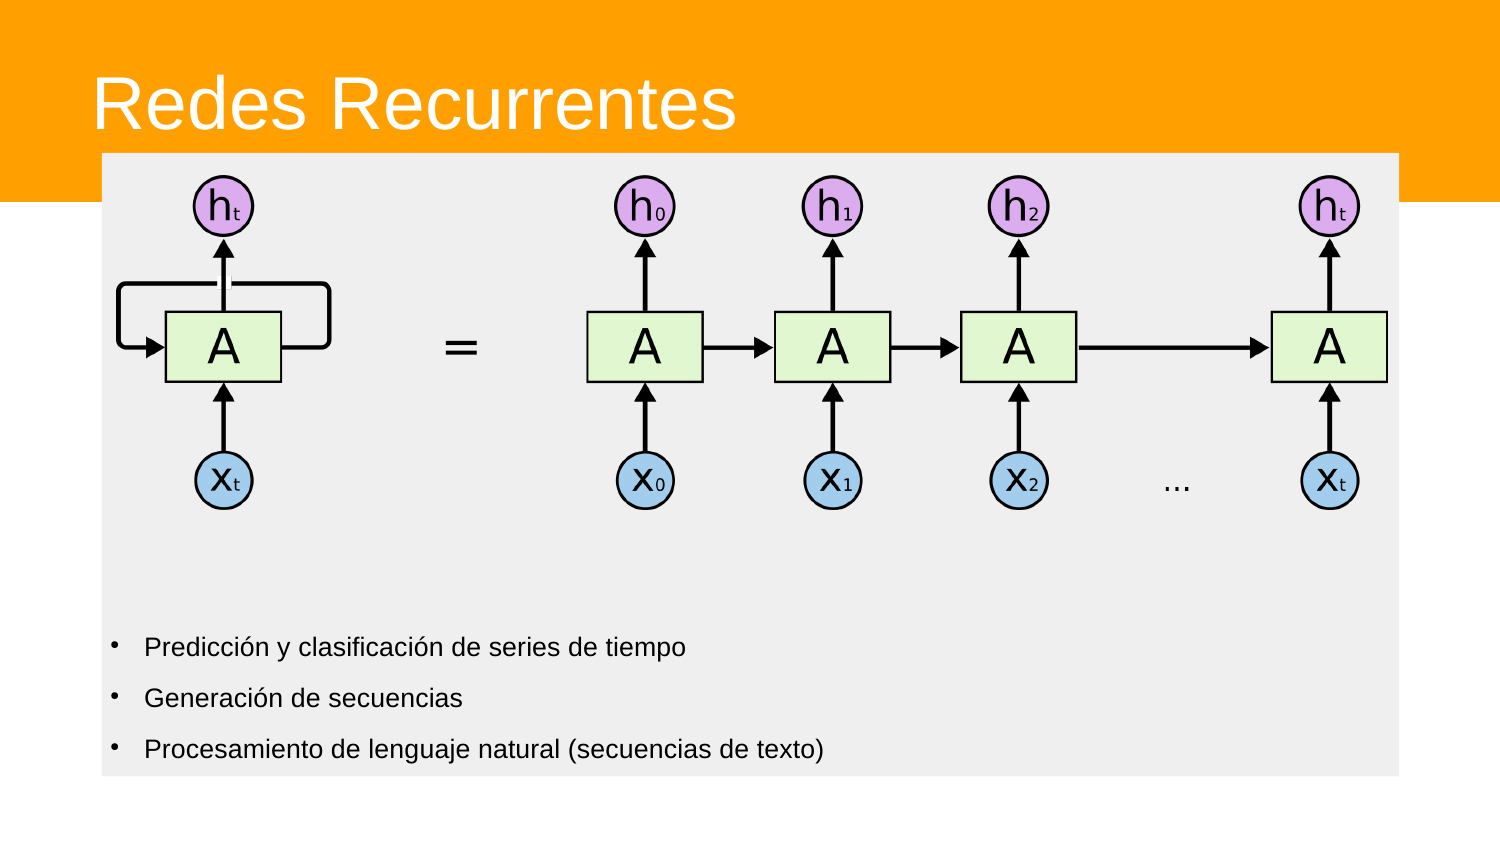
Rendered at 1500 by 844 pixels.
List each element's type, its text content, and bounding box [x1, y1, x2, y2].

list Predicción y clasificación de series de tiempo Generación de secuencias Procesamiento de lenguaje natural (secuencias de texto) [98, 630, 1396, 766]
title Redes Recurrentes [76, 17, 1391, 160]
picture [116, 175, 1388, 511]
